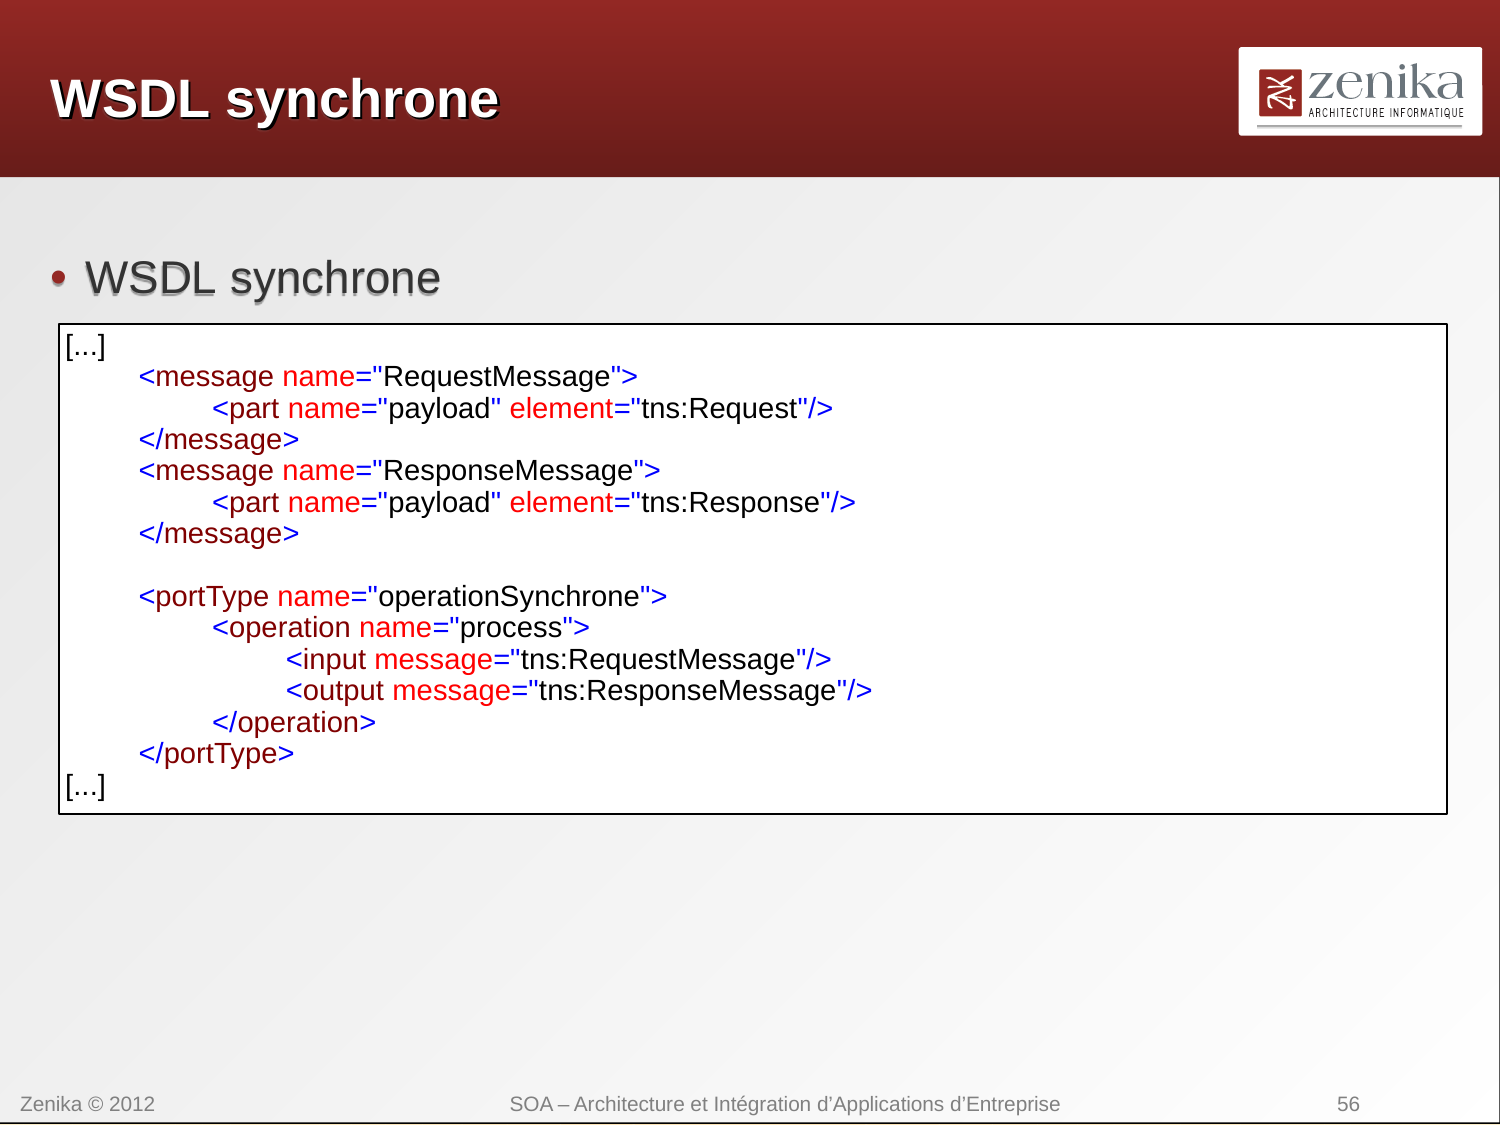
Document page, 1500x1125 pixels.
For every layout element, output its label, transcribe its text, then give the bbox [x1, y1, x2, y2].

subtitle WSDL synchrone [50, 249, 1435, 1079]
text_box [...] <message name="RequestMessage"> <part name="payload" element="tns:Request"/> </message> <message name="ResponseMessage"> <part name="payload" element="tns:Response"/> </message> <portType name="operationSynchrone"> <operation name="process"> <input message="tns:RequestMessage"/> <output message="tns:ResponseMessage"/> </operation> </portType> [...] [59, 324, 1447, 814]
title WSDL synchrone [50, 22, 1206, 172]
